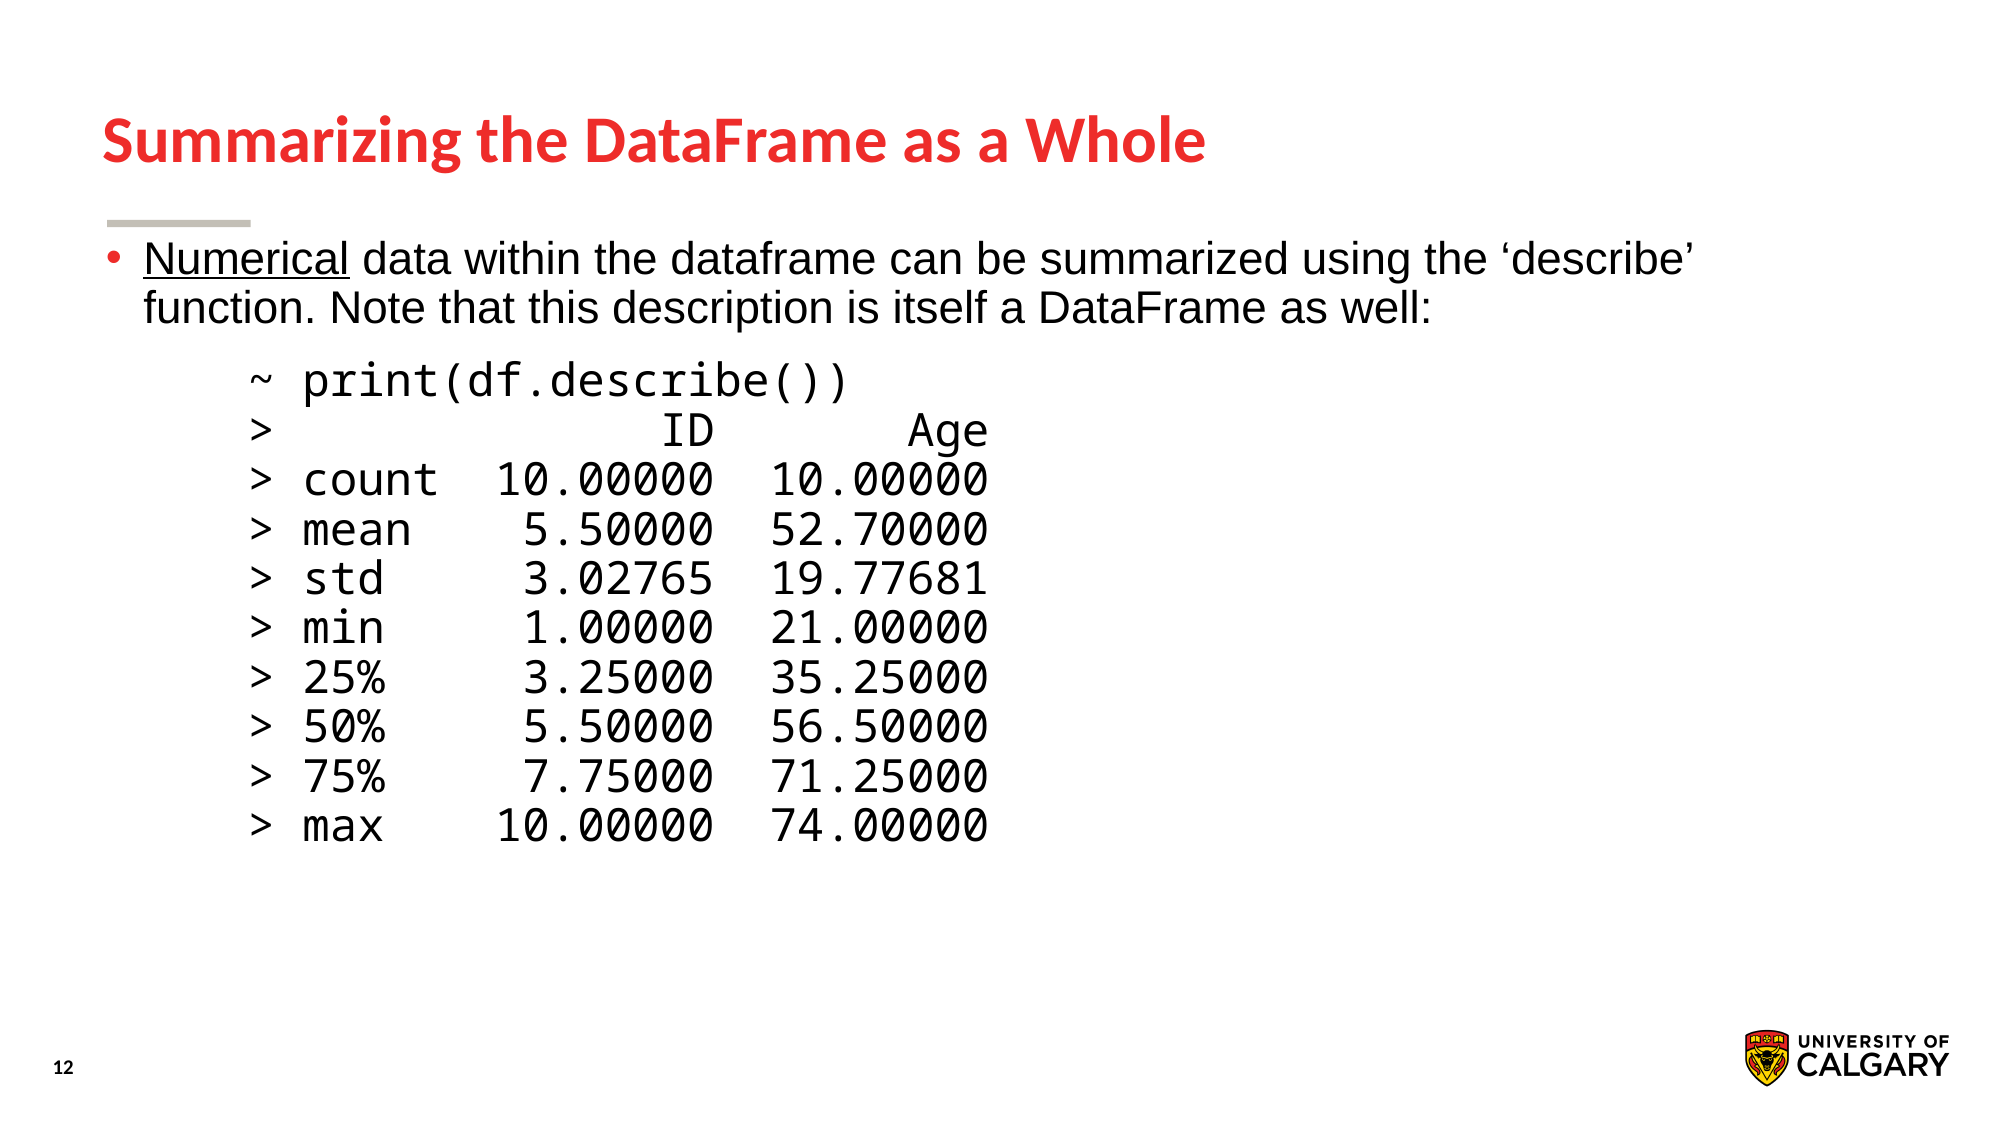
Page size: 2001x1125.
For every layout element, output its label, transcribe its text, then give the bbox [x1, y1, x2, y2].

picture [1722, 1012, 1972, 1099]
list Numerical data within the dataframe can be summarized using the ‘describe’ function. Note that this description is itself a DataFrame as well: ~ print(df.describe()) > ID Age > count 10.00000 10.00000 > mean 5.50000 52.70000 > std 3.02765 19.77681 > min 1.00000 21.00000 > 25% 3.25000 35.25000 > 50% 5.50000 56.50000 > 75% 7.75000 71.25000 > max 10.00000 74.00000 [91, 227, 1774, 941]
title Summarizing the DataFrame as a Whole [87, 60, 1774, 222]
